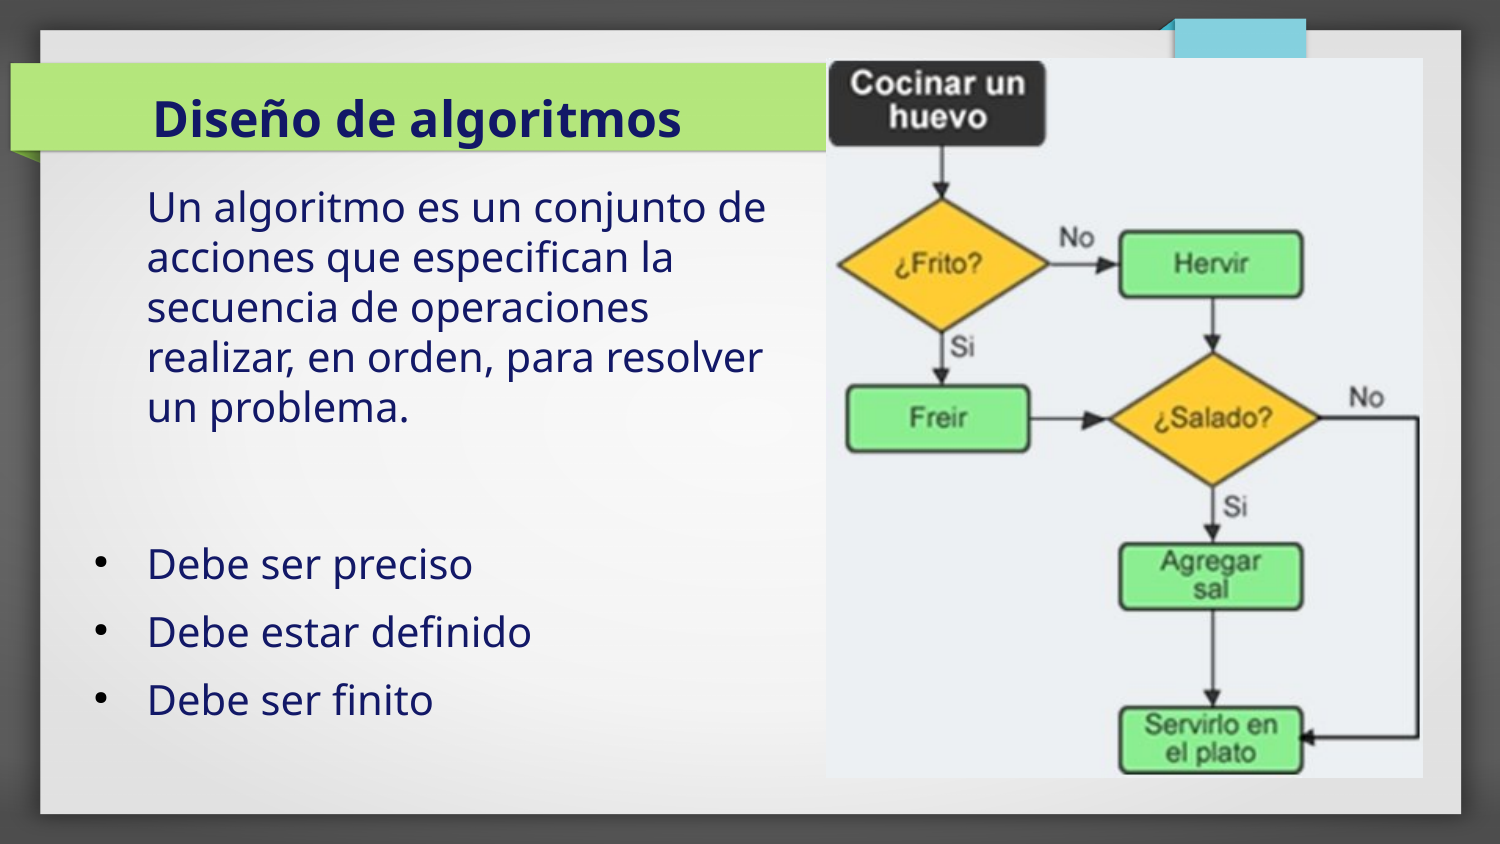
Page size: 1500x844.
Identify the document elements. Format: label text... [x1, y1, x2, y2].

picture [0, 0, 1500, 844]
list Un algoritmo es un conjunto de acciones que especifican la secuencia de operaciones realizar, en orden, para resolver un problema. Debe ser preciso Debe estar definido Debe ser finito [60, 165, 792, 536]
title Diseño de algoritmos [137, 82, 826, 163]
